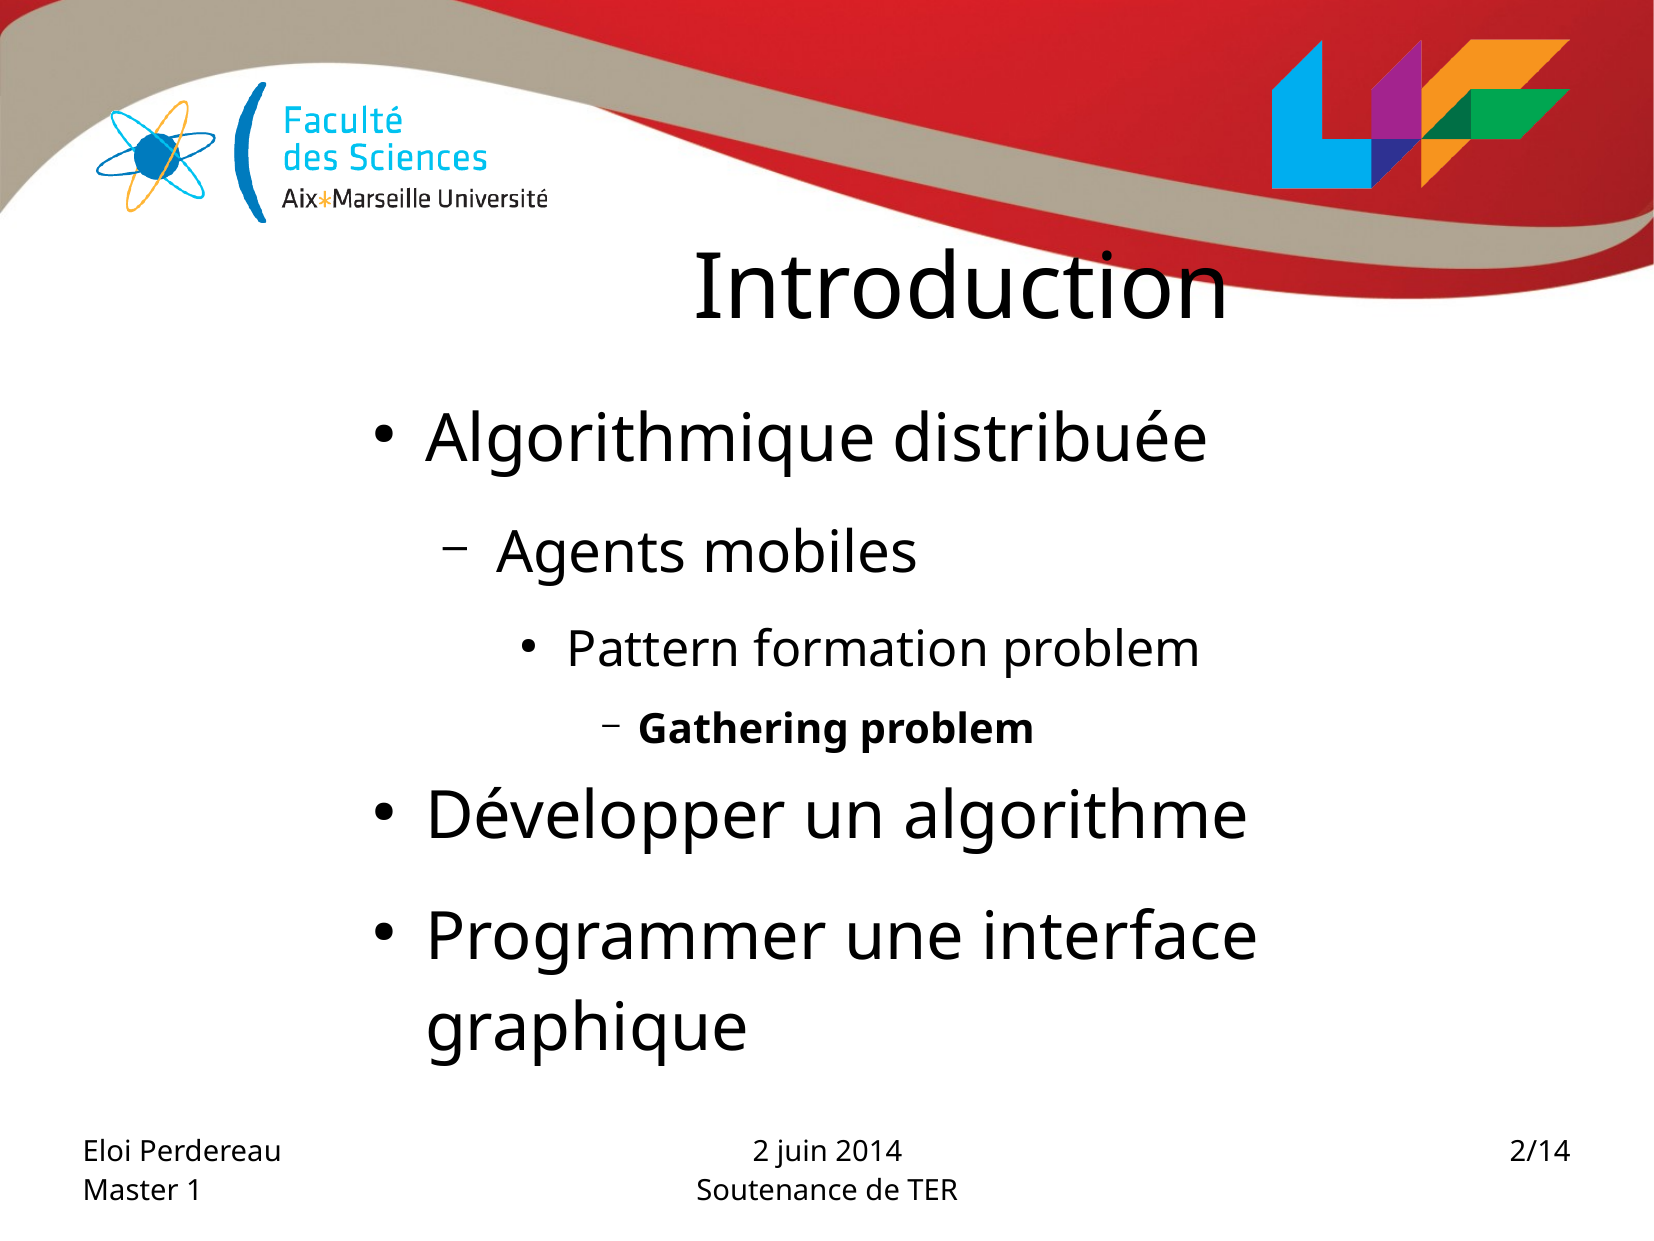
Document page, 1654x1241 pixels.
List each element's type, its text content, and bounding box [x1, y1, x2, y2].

title Introduction [354, 212, 1571, 355]
picture [0, 0, 1654, 1241]
list Algorithmique distribuée Agents mobiles Pattern formation problem Gathering problem Développer un algorithme Programmer une interface graphique [354, 389, 1571, 1109]
